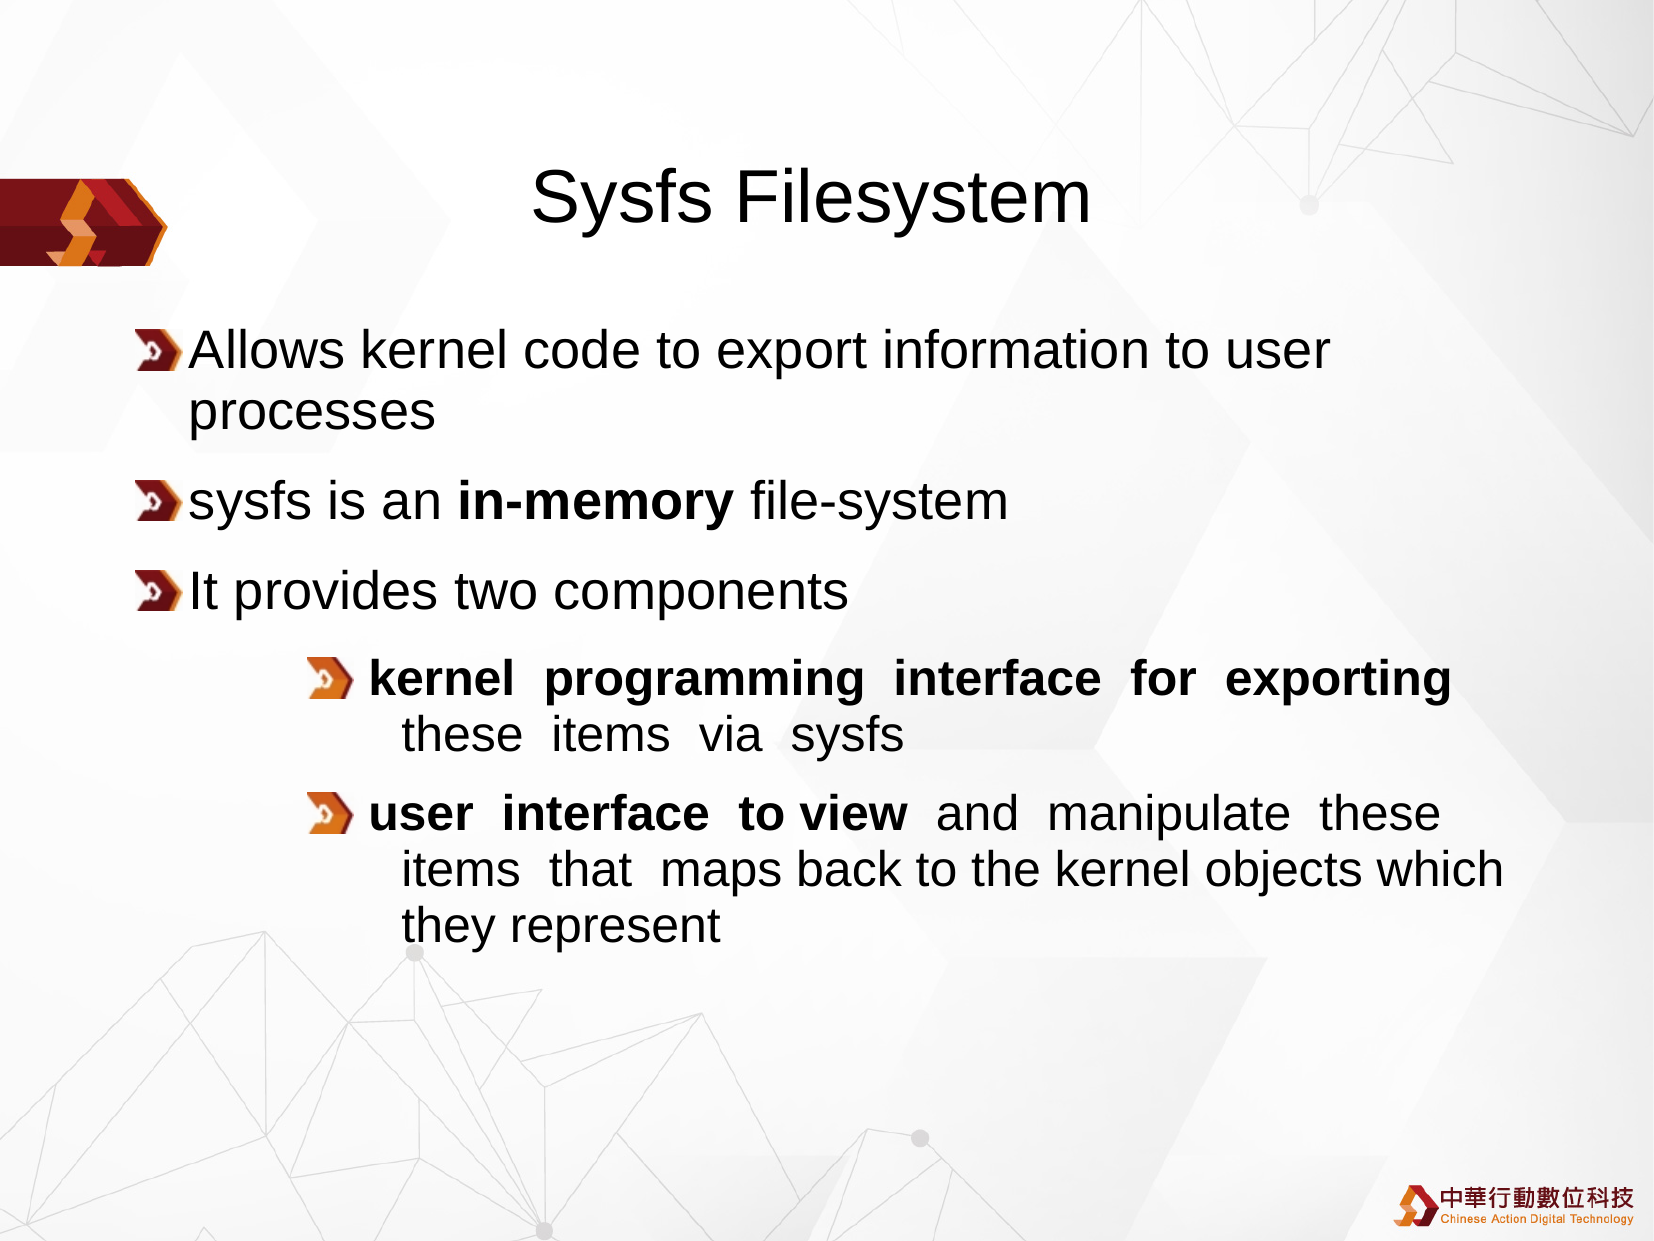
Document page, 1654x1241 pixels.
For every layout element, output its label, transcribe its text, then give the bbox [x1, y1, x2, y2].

picture [0, 0, 1654, 1241]
title Sysfs Filesystem [118, 112, 1506, 281]
list Allows kernel code to export information to user processes sysfs is an in-memory file-system It provides two components kernel programming interface for exporting these items via sysfs user interface to view and manipulate these items that maps back to the kernel objects which they represent [118, 319, 1571, 1057]
